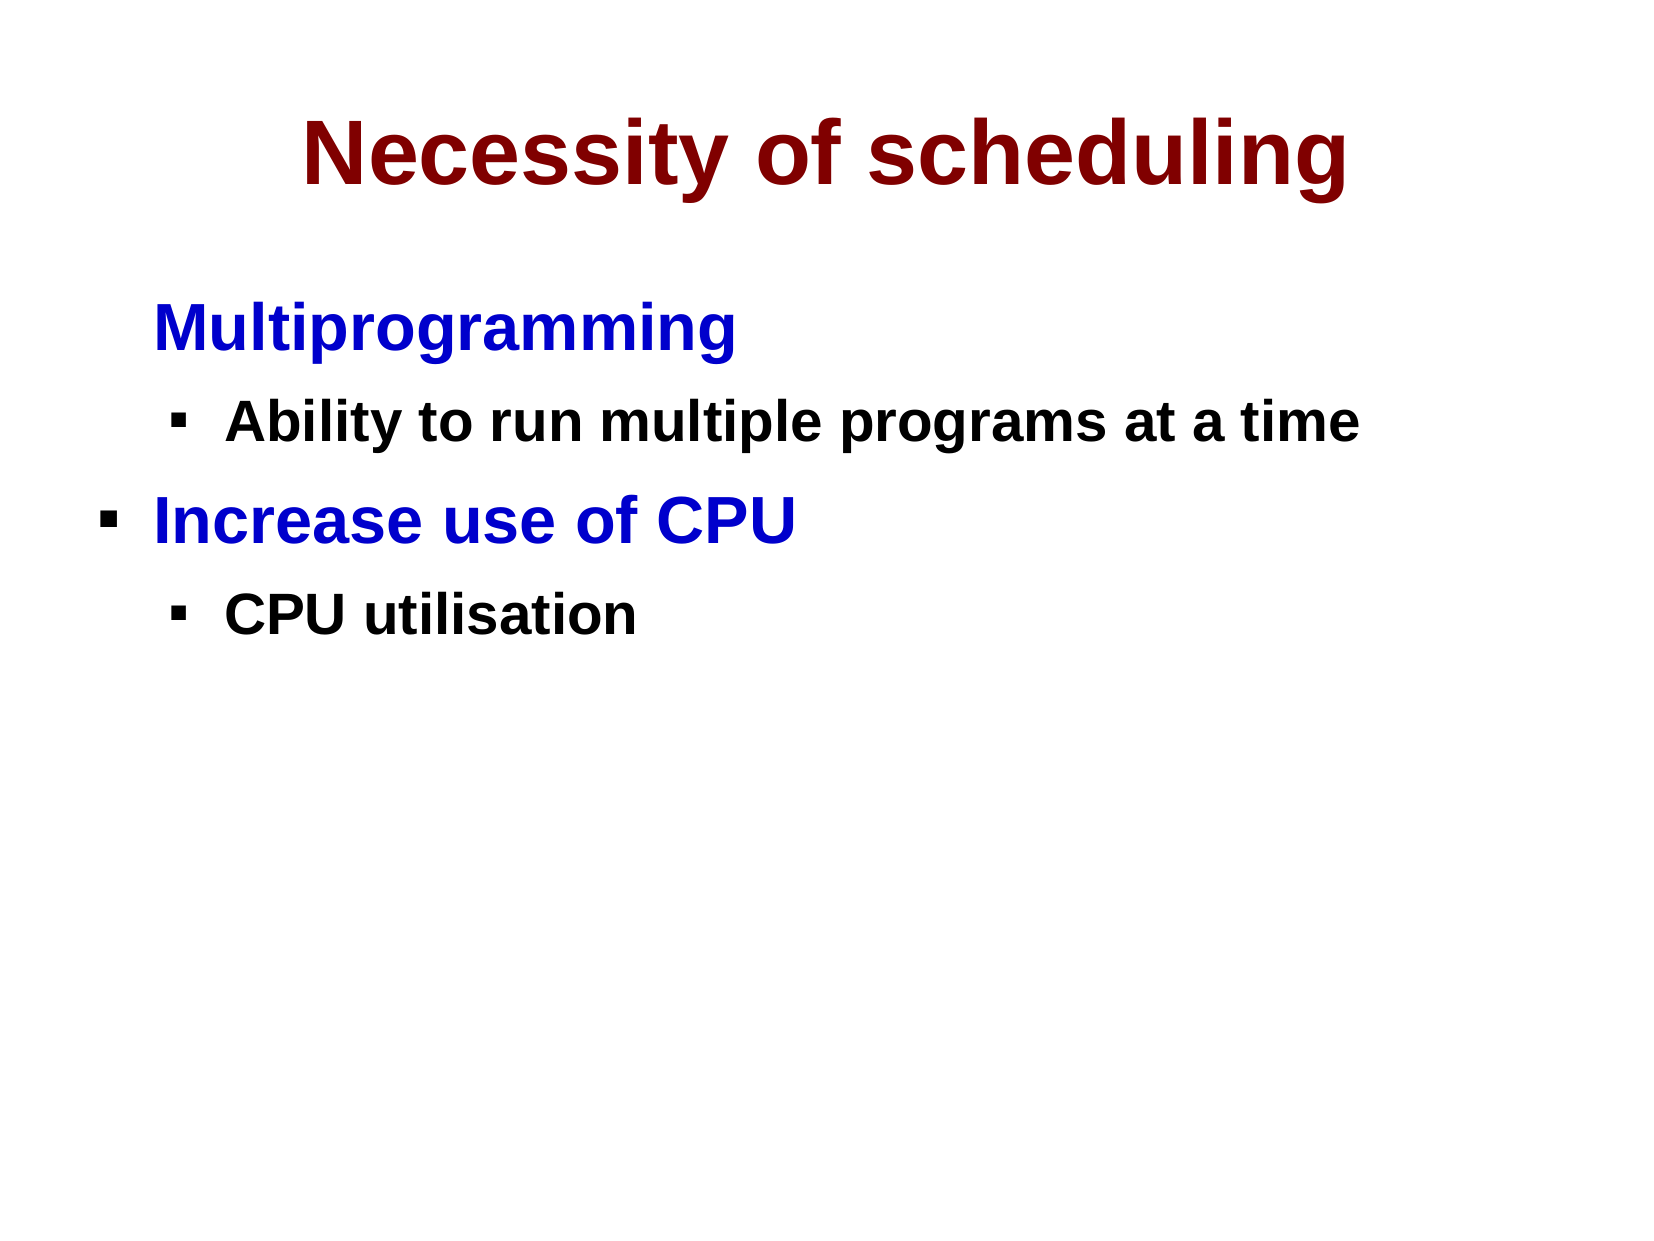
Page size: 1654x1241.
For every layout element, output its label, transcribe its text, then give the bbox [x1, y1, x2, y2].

title Necessity of scheduling [82, 49, 1571, 257]
list Multiprogramming Ability to run multiple programs at a time Increase use of CPU CPU utilisation [82, 290, 1571, 1010]
